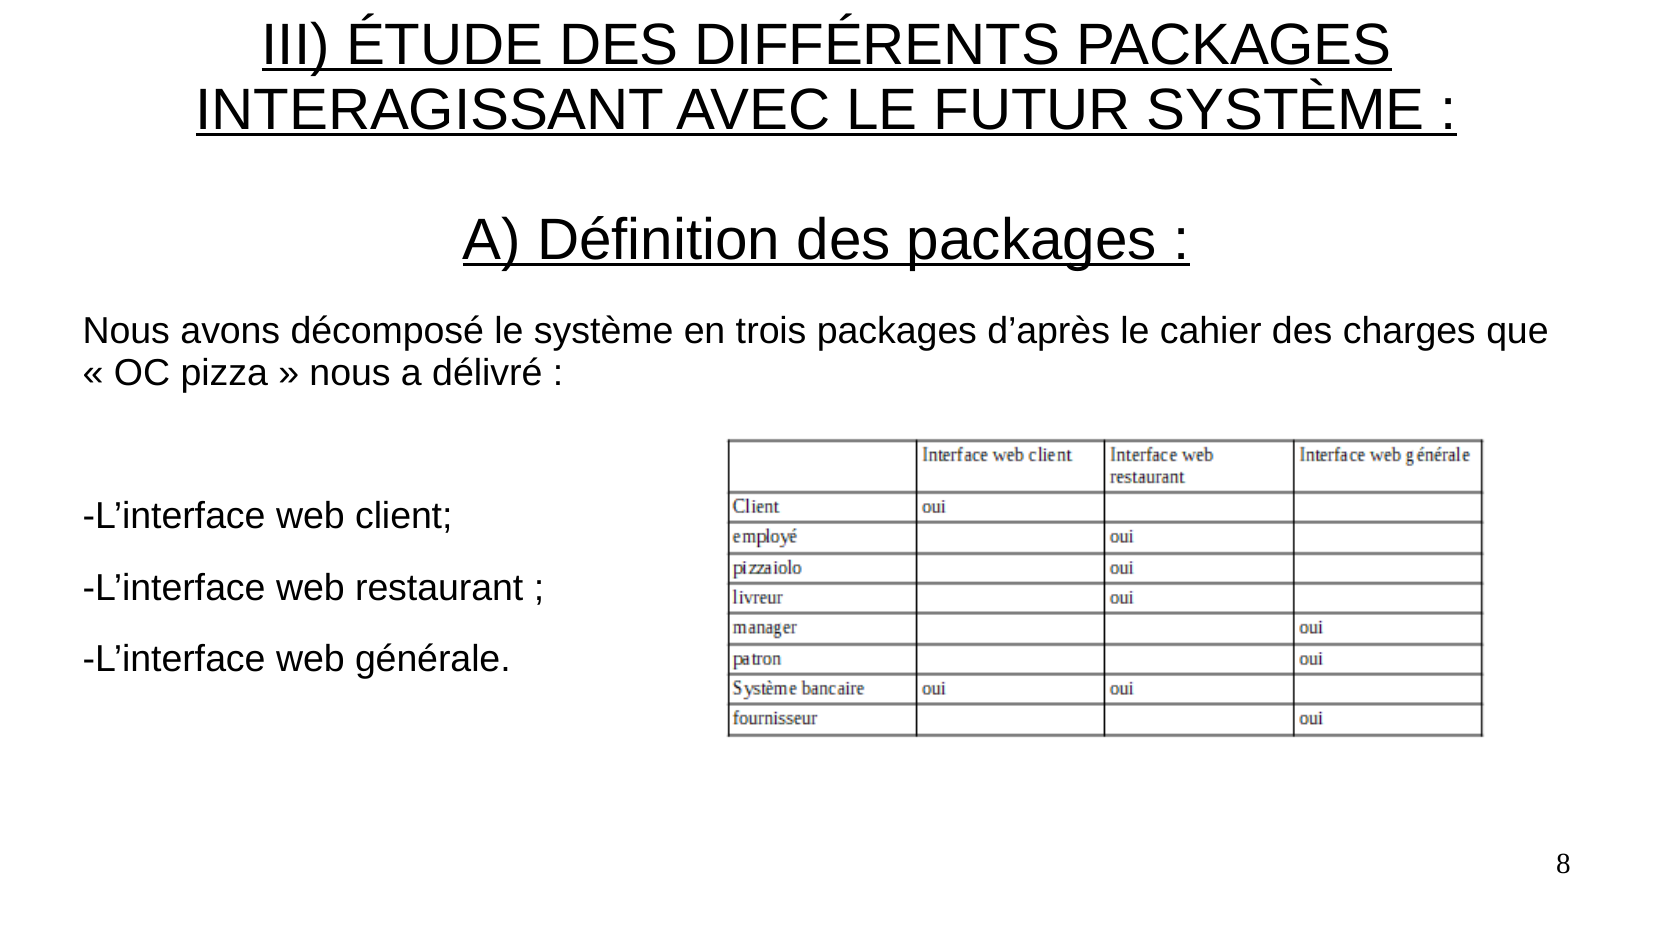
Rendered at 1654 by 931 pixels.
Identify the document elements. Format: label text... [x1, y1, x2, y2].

picture [722, 430, 1489, 745]
title III) ÉTUDE DES DIFFÉRENTS PACKAGES INTERAGISSANT AVEC LE FUTUR SYSTÈME : A) Définition des packages : [82, 11, 1571, 224]
list Nous avons décomposé le système en trois packages d’après le cahier des charges que « OC pizza » nous a délivré : -L’interface web client; -L’interface web restaurant ; -L’interface web générale. [82, 224, 1571, 764]
